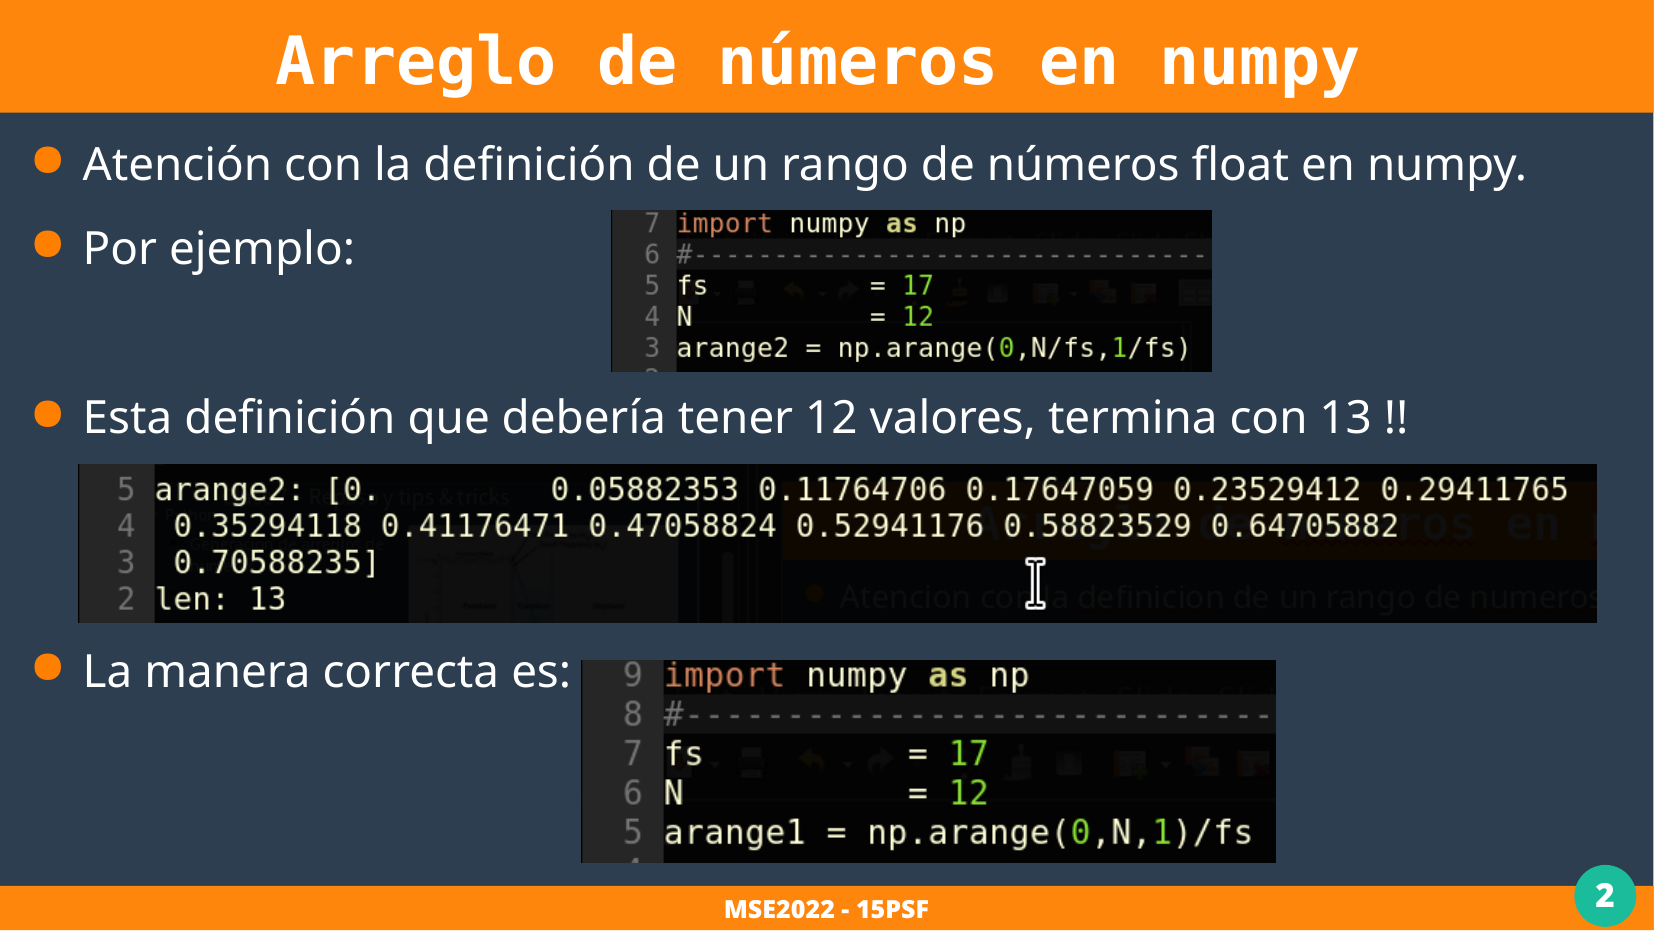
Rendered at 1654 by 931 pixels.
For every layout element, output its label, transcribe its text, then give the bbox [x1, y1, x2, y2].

picture [611, 210, 1212, 372]
title Arreglo de números en numpy [275, 22, 1453, 119]
picture [78, 464, 1597, 623]
text_box [587, 623, 693, 629]
list Atención con la definición de un rango de números float en numpy. Por ejemplo: Esta definición que debería tener 12 valores, termina con 13 !! La manera correcta es: [11, 131, 1576, 826]
picture [581, 660, 1276, 863]
